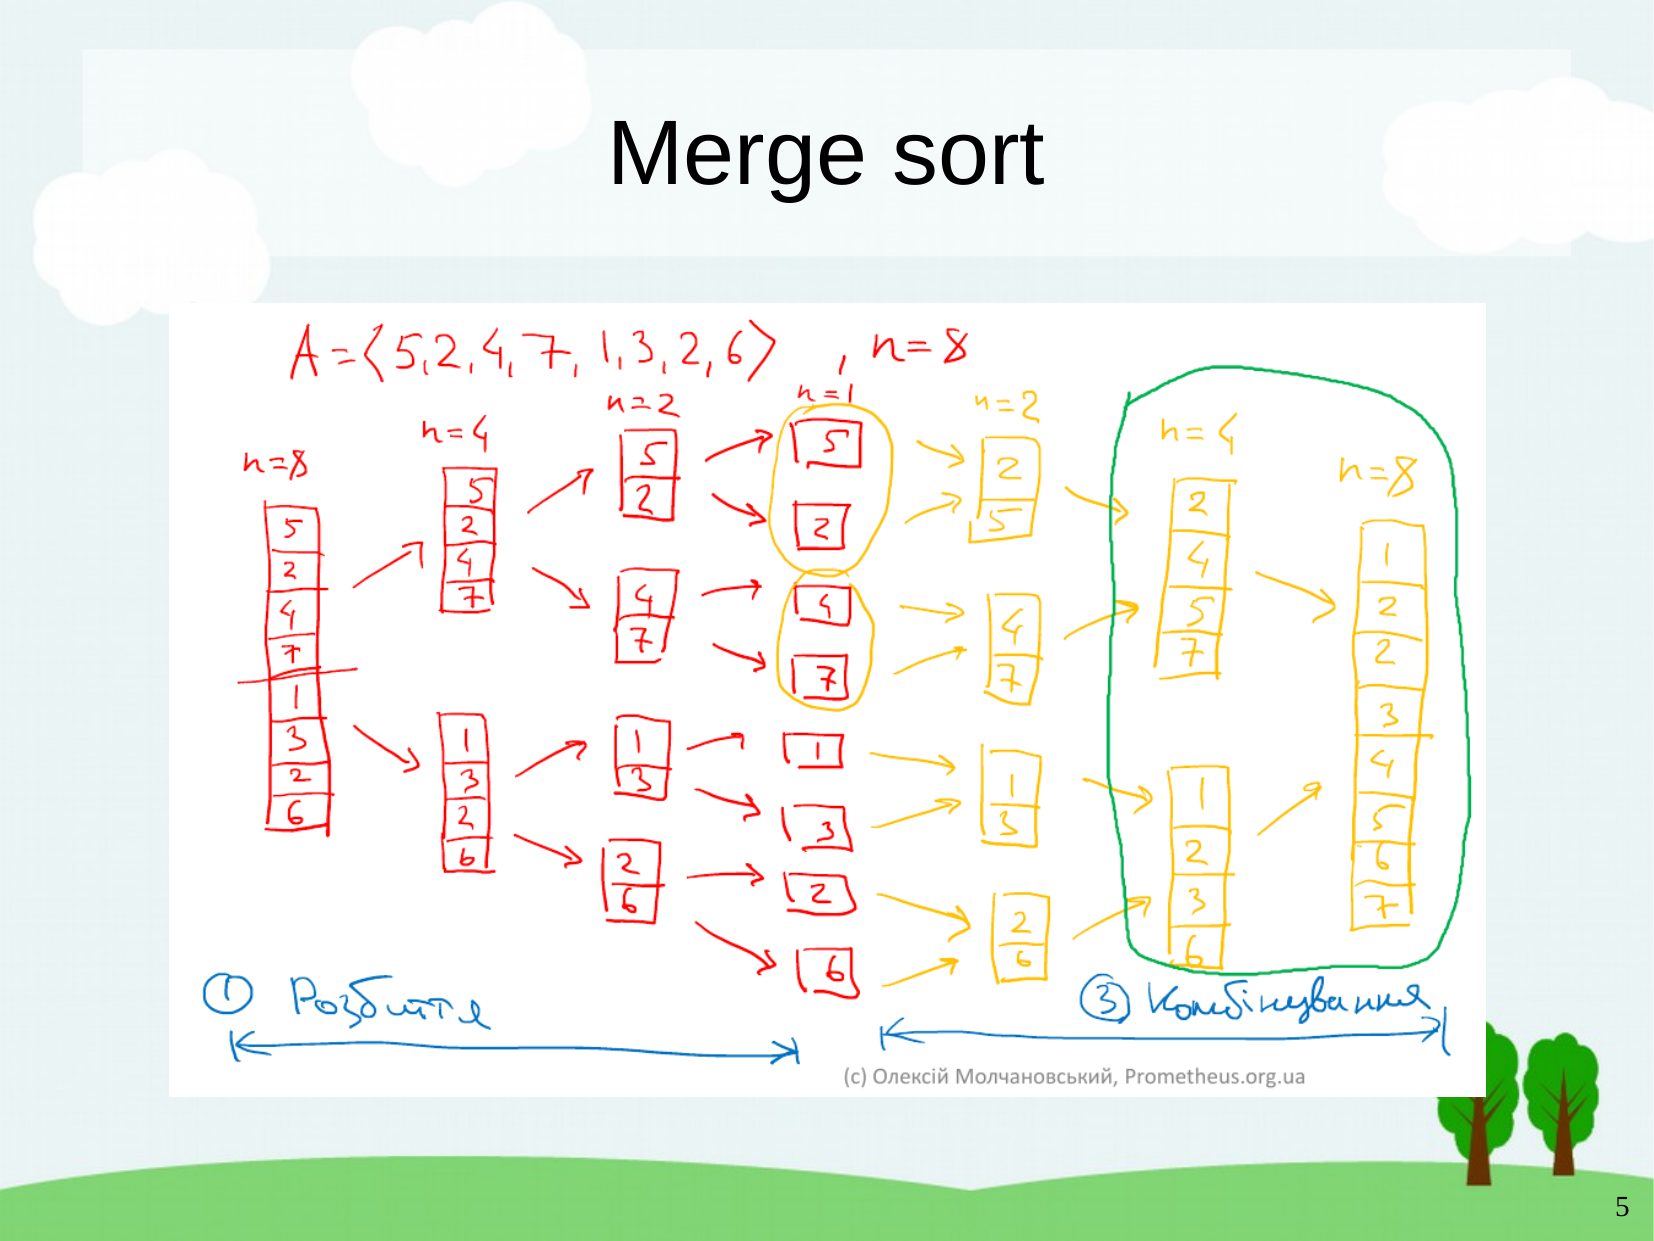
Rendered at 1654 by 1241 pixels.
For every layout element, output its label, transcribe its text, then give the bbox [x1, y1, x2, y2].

title Merge sort [82, 49, 1571, 257]
picture [0, 0, 1654, 1241]
